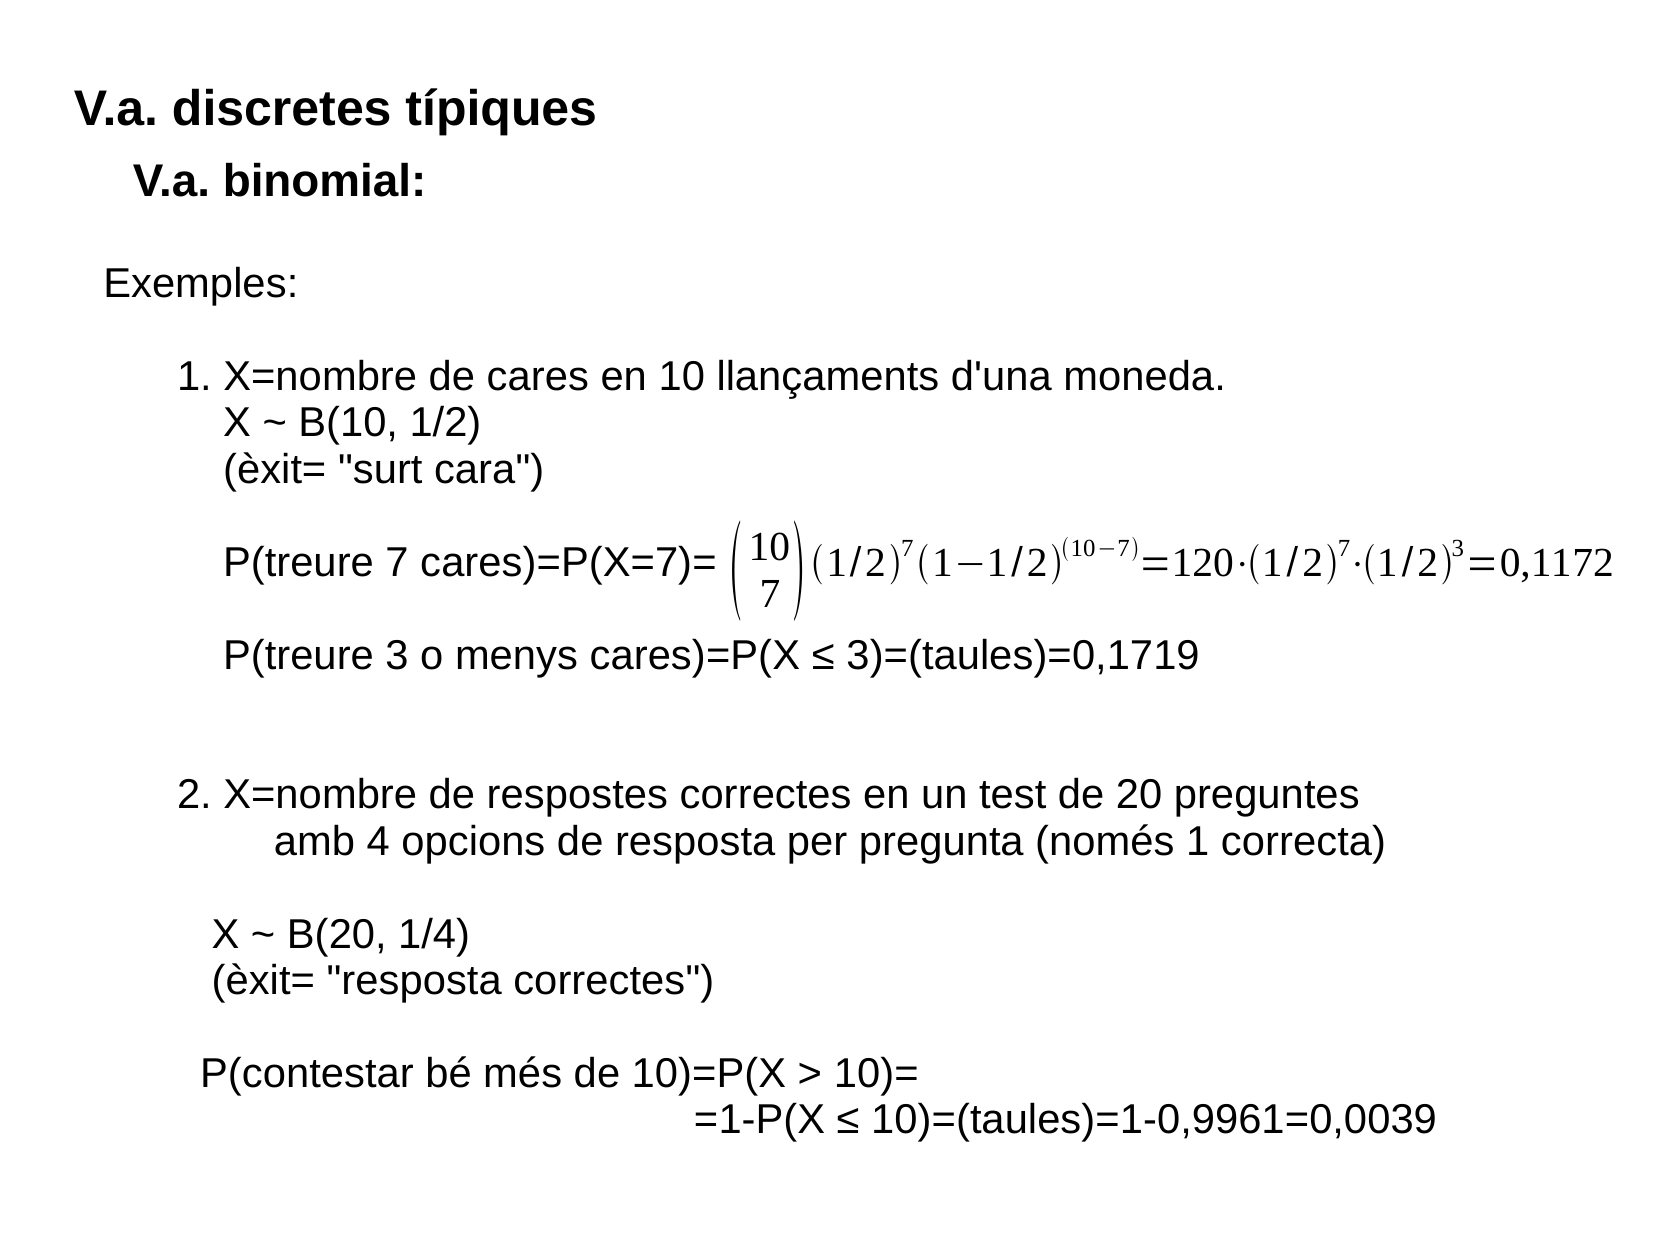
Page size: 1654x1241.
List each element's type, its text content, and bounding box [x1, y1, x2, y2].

text_box Exemples: 1. X=nombre de cares en 10 llançaments d'una moneda. X ~ B(10, 1/2) (èxit= "surt cara") P(treure 7 cares)=P(X=7)= P(treure 3 o menys cares)=P(X ≤ 3)=(taules)=0,1719 2. X=nombre de respostes correctes en un test de 20 preguntes amb 4 opcions de resposta per pregunta (només 1 correcta) X ~ B(20, 1/4) (èxit= "resposta correctes") P(contestar bé més de 10)=P(X > 10)= =1-P(X ≤ 10)=(taules)=1-0,9961=0,0039 [88, 252, 1654, 1198]
chart [723, 518, 1621, 623]
text_box V.a. discretes típiques [59, 72, 739, 145]
text_box V.a. binomial: [118, 147, 1565, 252]
